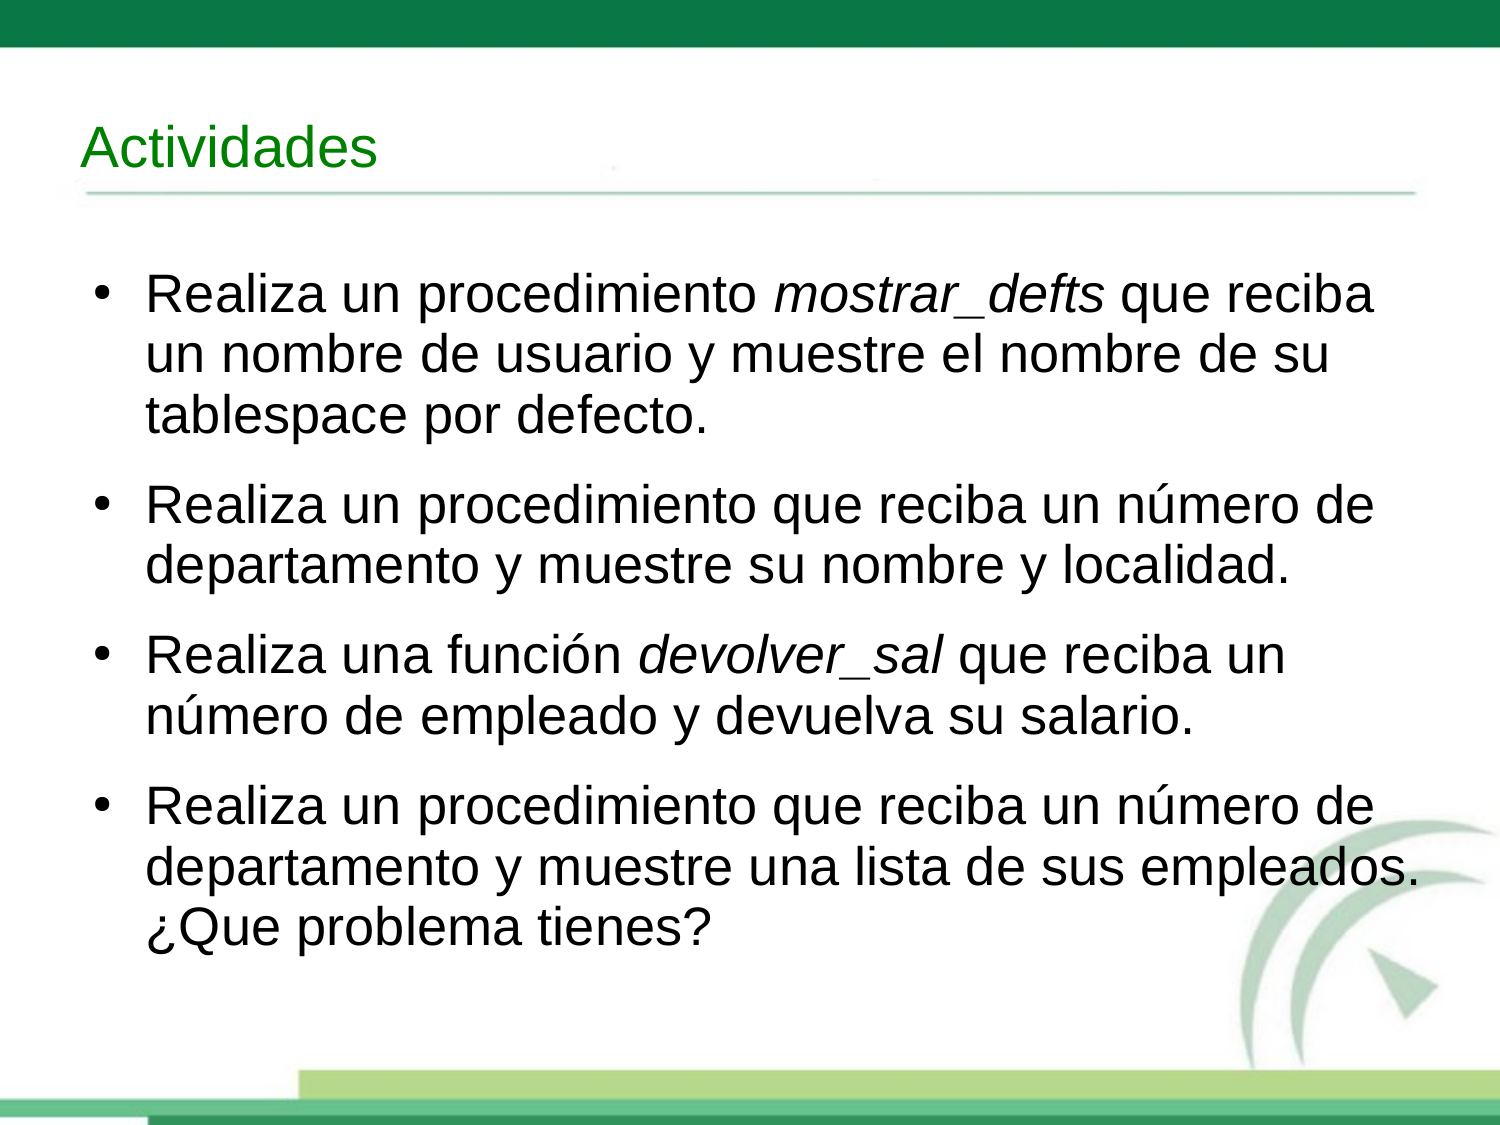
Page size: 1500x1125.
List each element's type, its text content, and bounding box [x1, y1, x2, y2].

picture [0, 0, 1500, 1125]
list Realiza un procedimiento mostrar_defts que reciba un nombre de usuario y muestre el nombre de su tablespace por defecto. Realiza un procedimiento que reciba un número de departamento y muestre su nombre y localidad. Realiza una función devolver_sal que reciba un número de empleado y devuelva su salario. Realiza un procedimiento que reciba un número de departamento y muestre una lista de sus empleados. ¿Que problema tienes? [75, 263, 1425, 991]
title Actividades [80, 60, 1431, 234]
